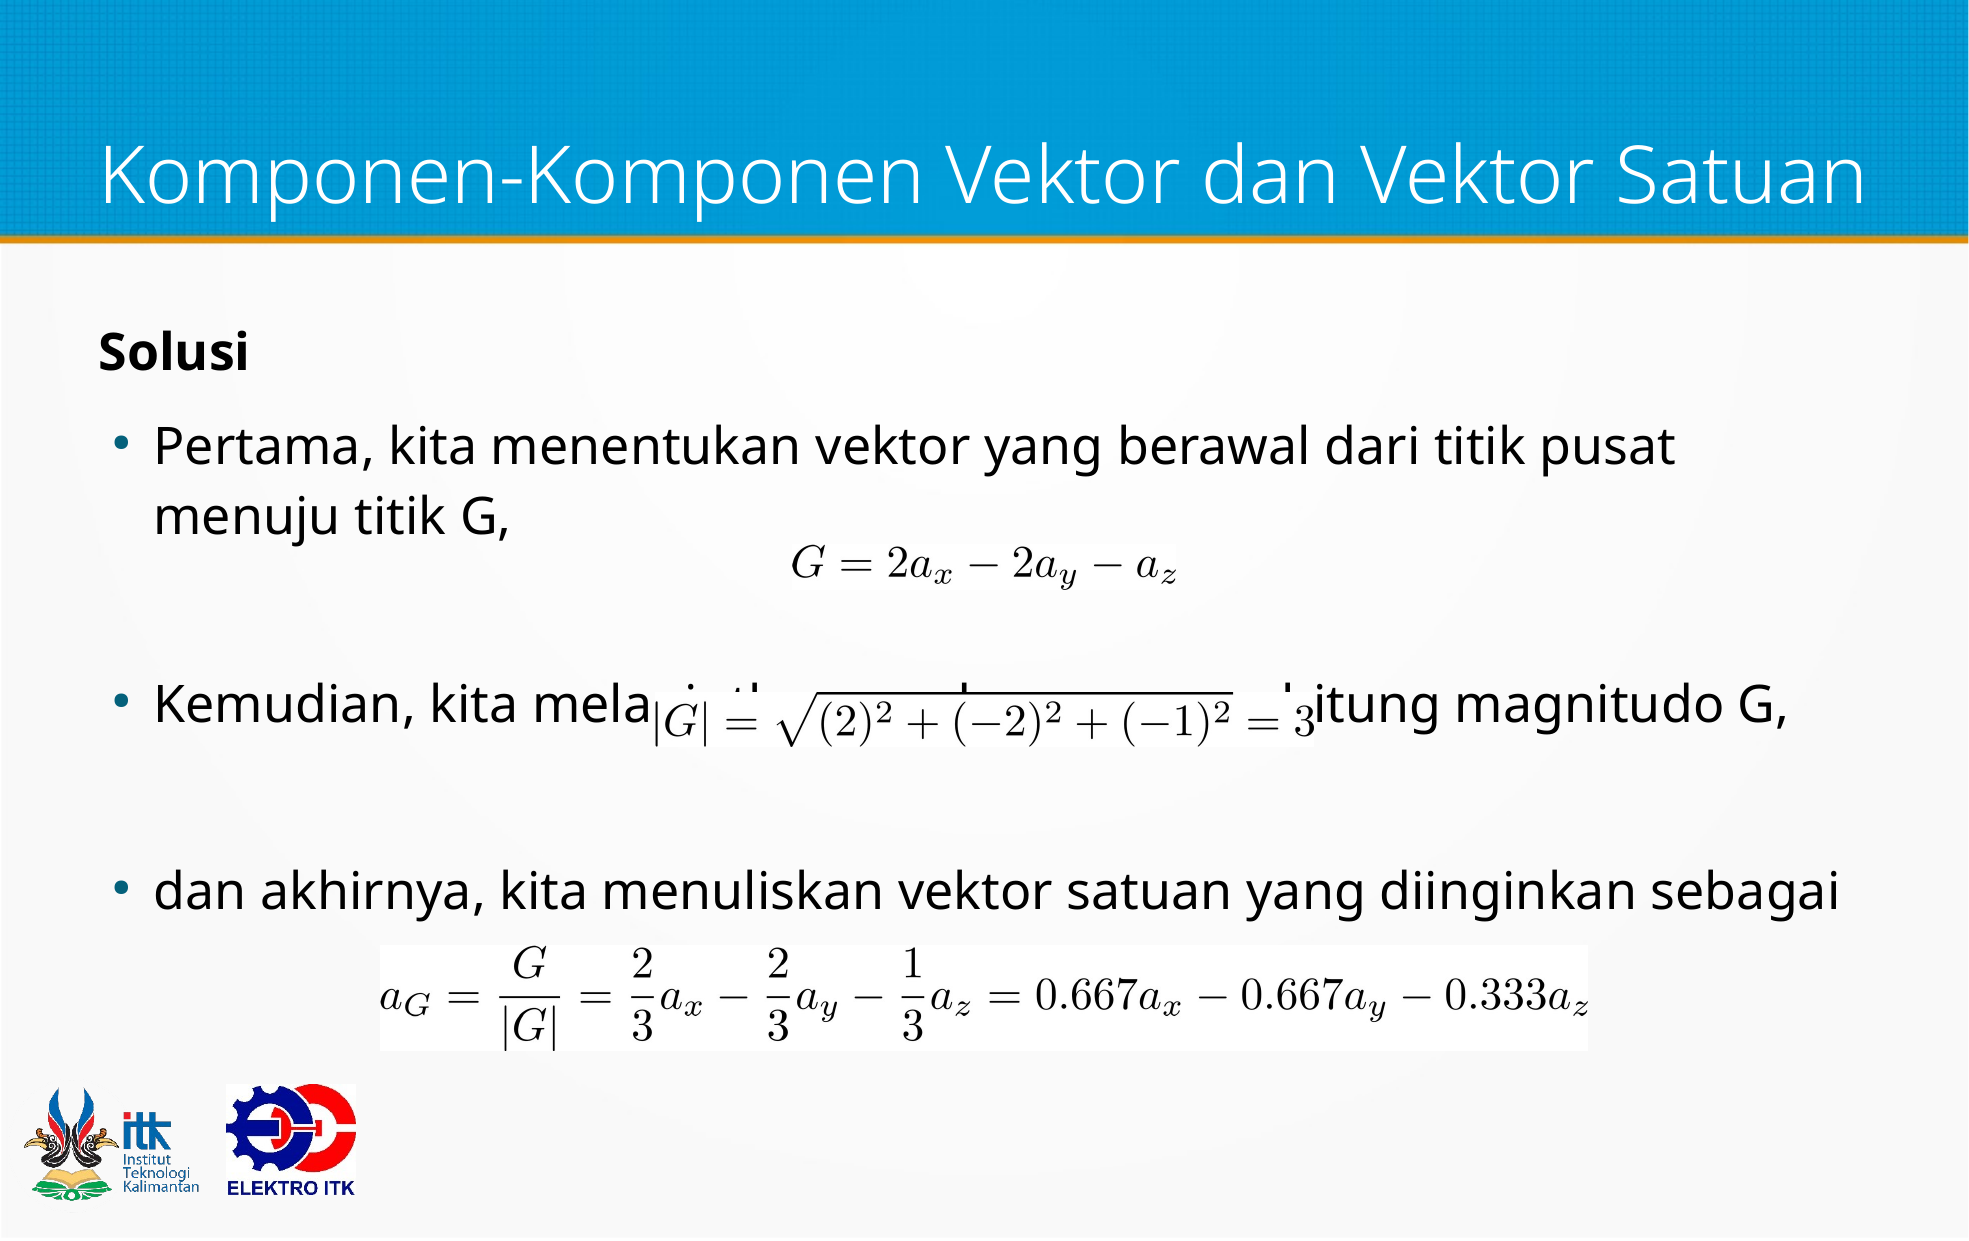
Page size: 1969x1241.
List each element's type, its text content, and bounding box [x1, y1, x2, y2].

title Komponen-Komponen Vektor dan Vektor Satuan [98, 19, 1870, 227]
picture [0, 233, 1969, 1241]
list Solusi Pertama, kita menentukan vektor yang berawal dari titik pusat menuju titik G, Kemudian, kita melanjutkannya dengan menghitung magnitudo G, dan akhirnya, kita menuliskan vektor satuan yang diinginkan sebagai [98, 315, 1861, 976]
